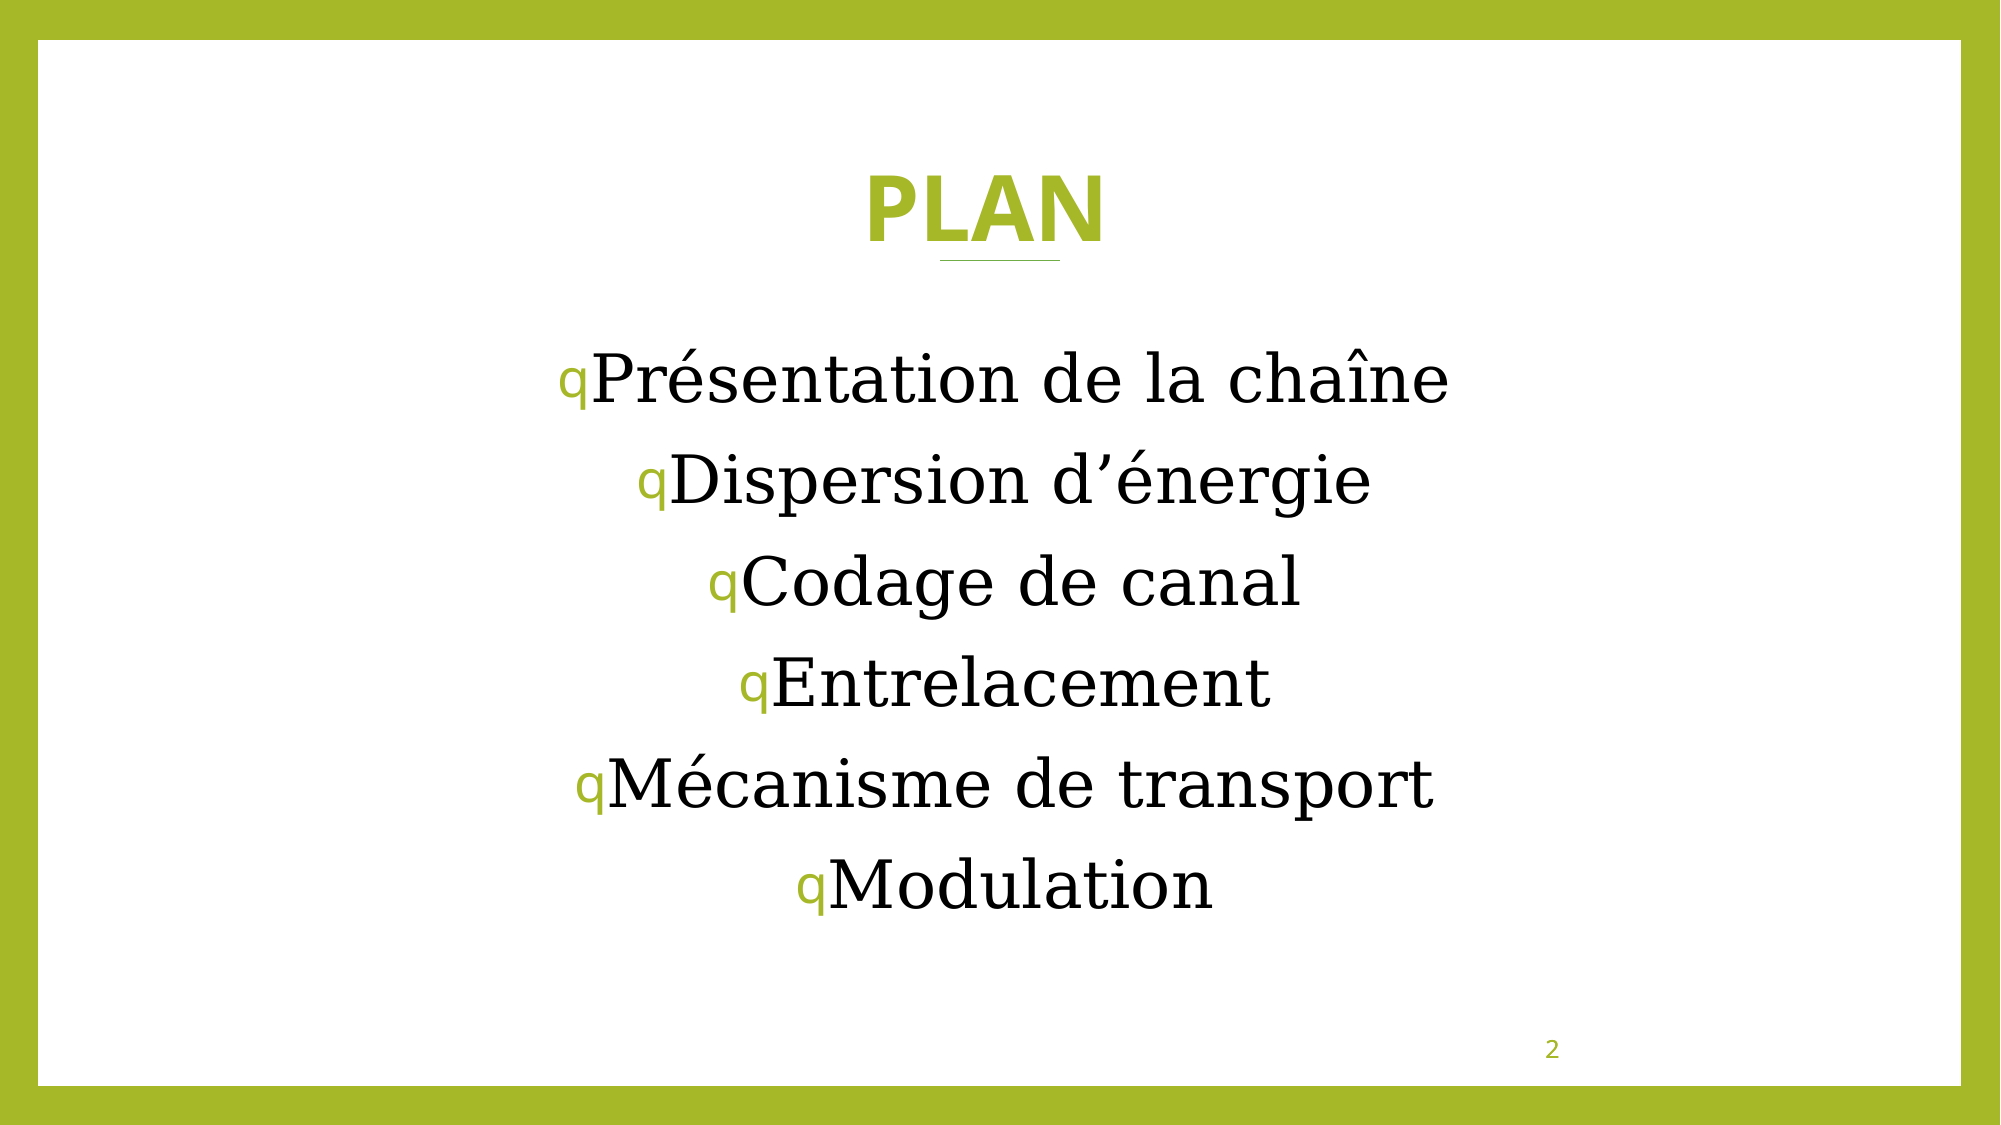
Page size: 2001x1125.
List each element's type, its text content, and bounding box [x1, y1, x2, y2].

list Présentation de la chaîne Dispersion d’énergie Codage de canal Entrelacement Mécanisme de transport Modulation [187, 337, 1808, 1000]
text_box [1530, 1020, 1811, 1081]
title PLAN [187, 99, 1808, 323]
